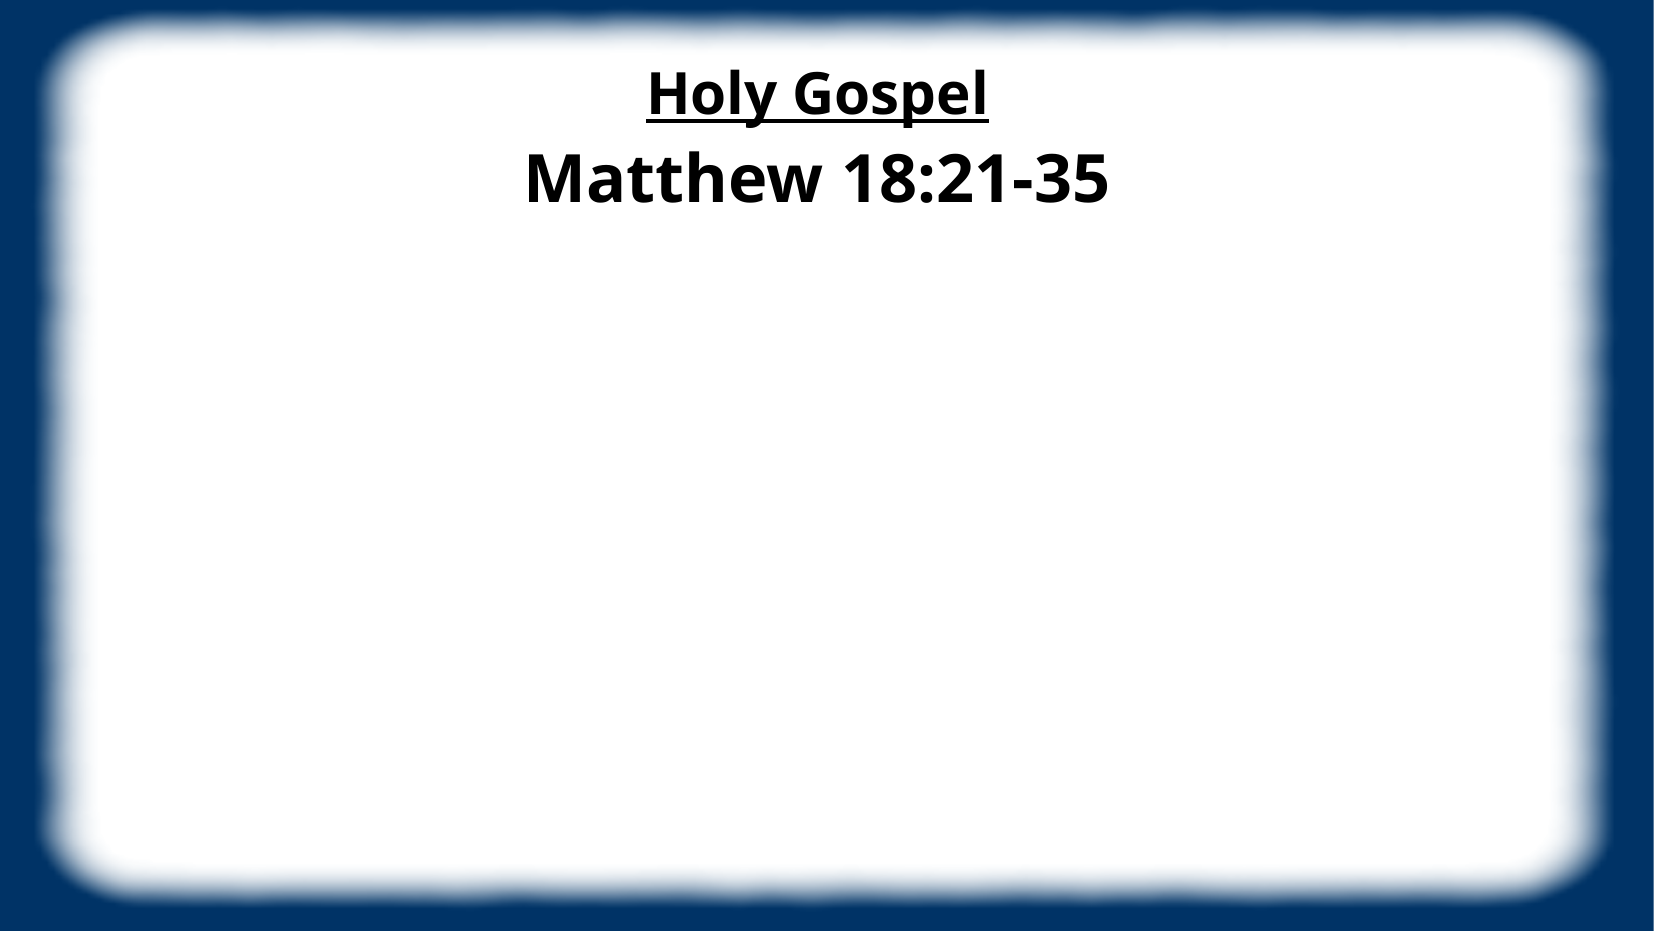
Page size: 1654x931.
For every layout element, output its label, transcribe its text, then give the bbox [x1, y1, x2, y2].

text_box Holy Gospel Matthew 18:21-35 [90, 45, 1546, 226]
picture [0, 0, 1654, 931]
